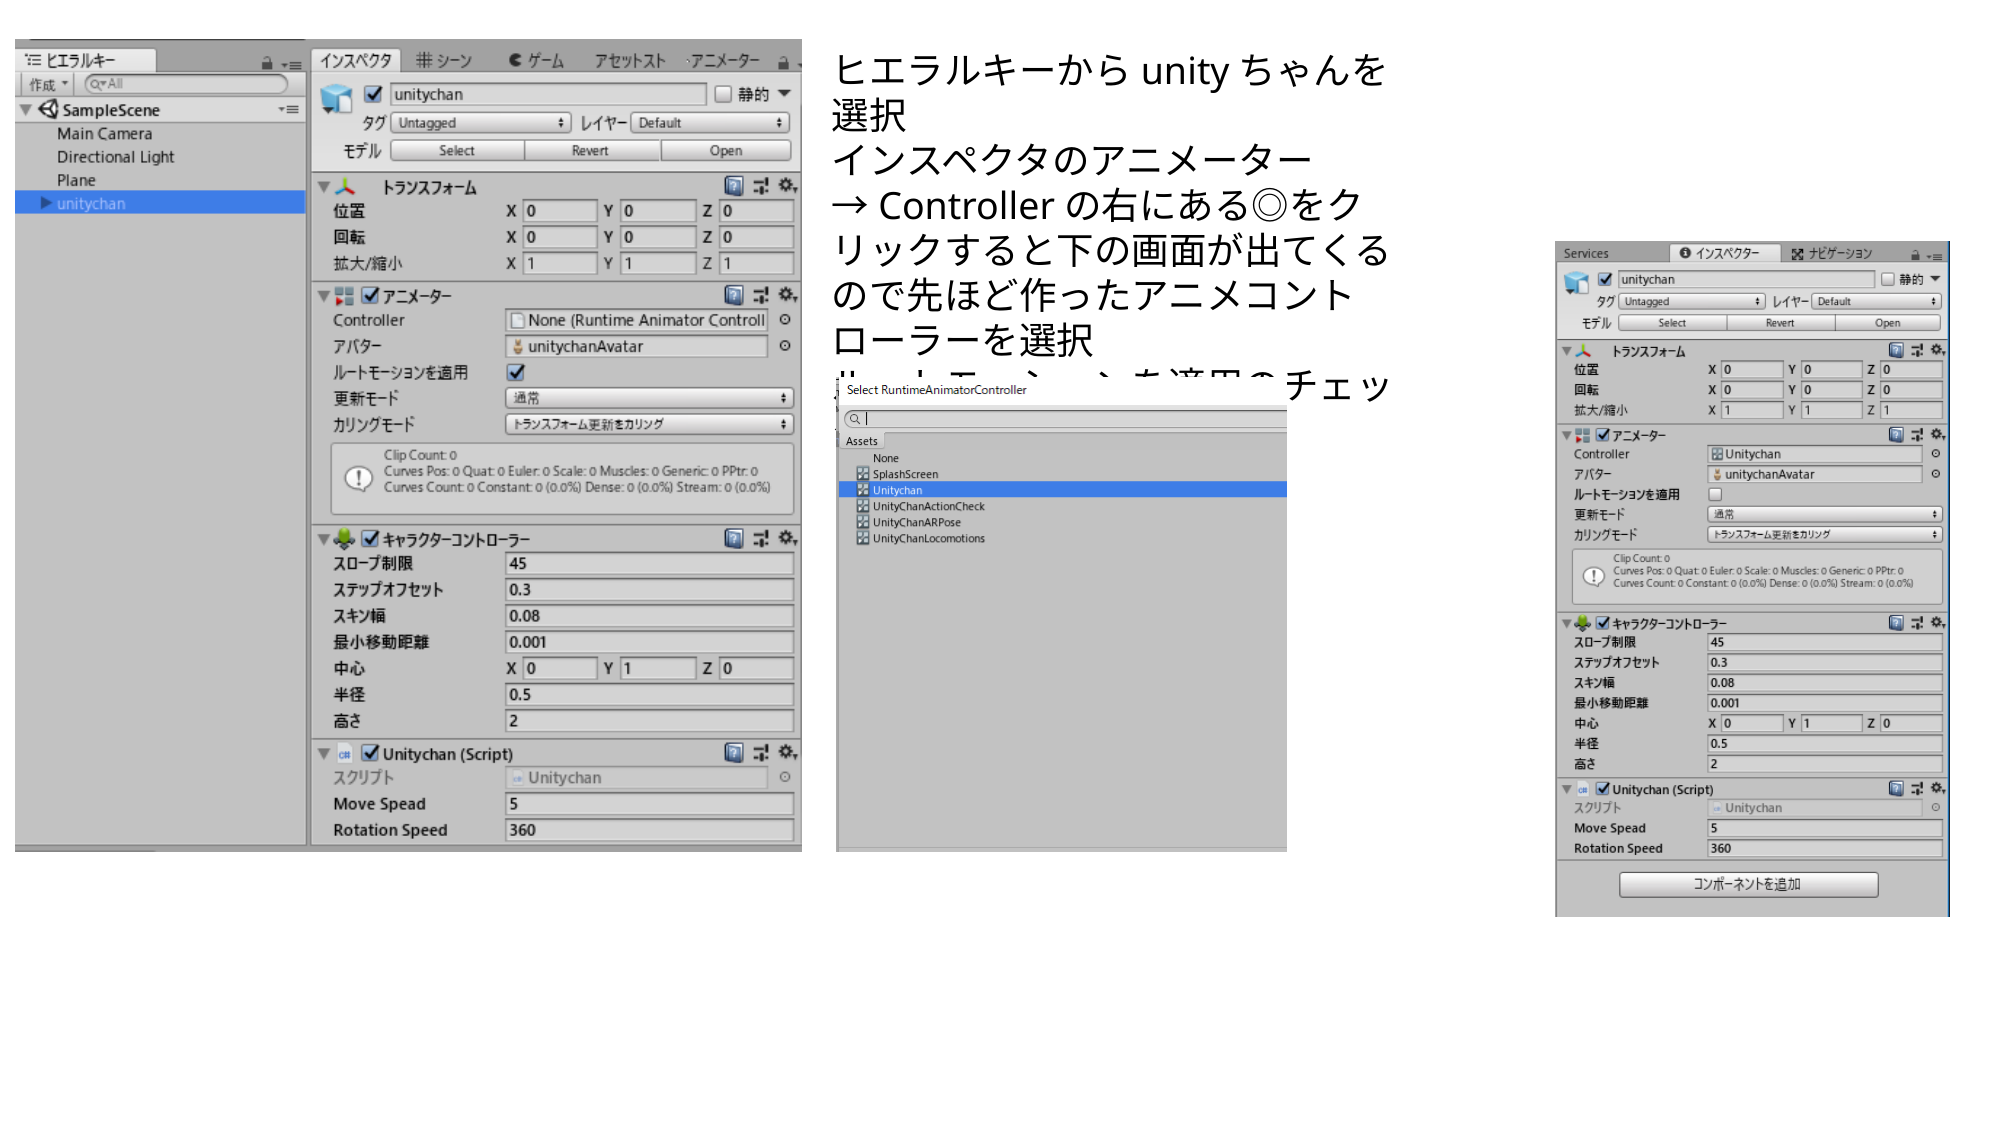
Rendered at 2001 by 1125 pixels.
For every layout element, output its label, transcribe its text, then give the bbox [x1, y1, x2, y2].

picture [836, 377, 1287, 852]
text_box ヒエラルキーからunityちゃんを選択 インスペクタのアニメーター→Controllerの右にある◎をクリックすると下の画面が出てくるので先ほど作ったアニメコントローラーを選択 ルートモーションを適用のチェックを外しておく [816, 39, 1414, 374]
picture [15, 39, 802, 852]
picture [1555, 241, 1950, 917]
